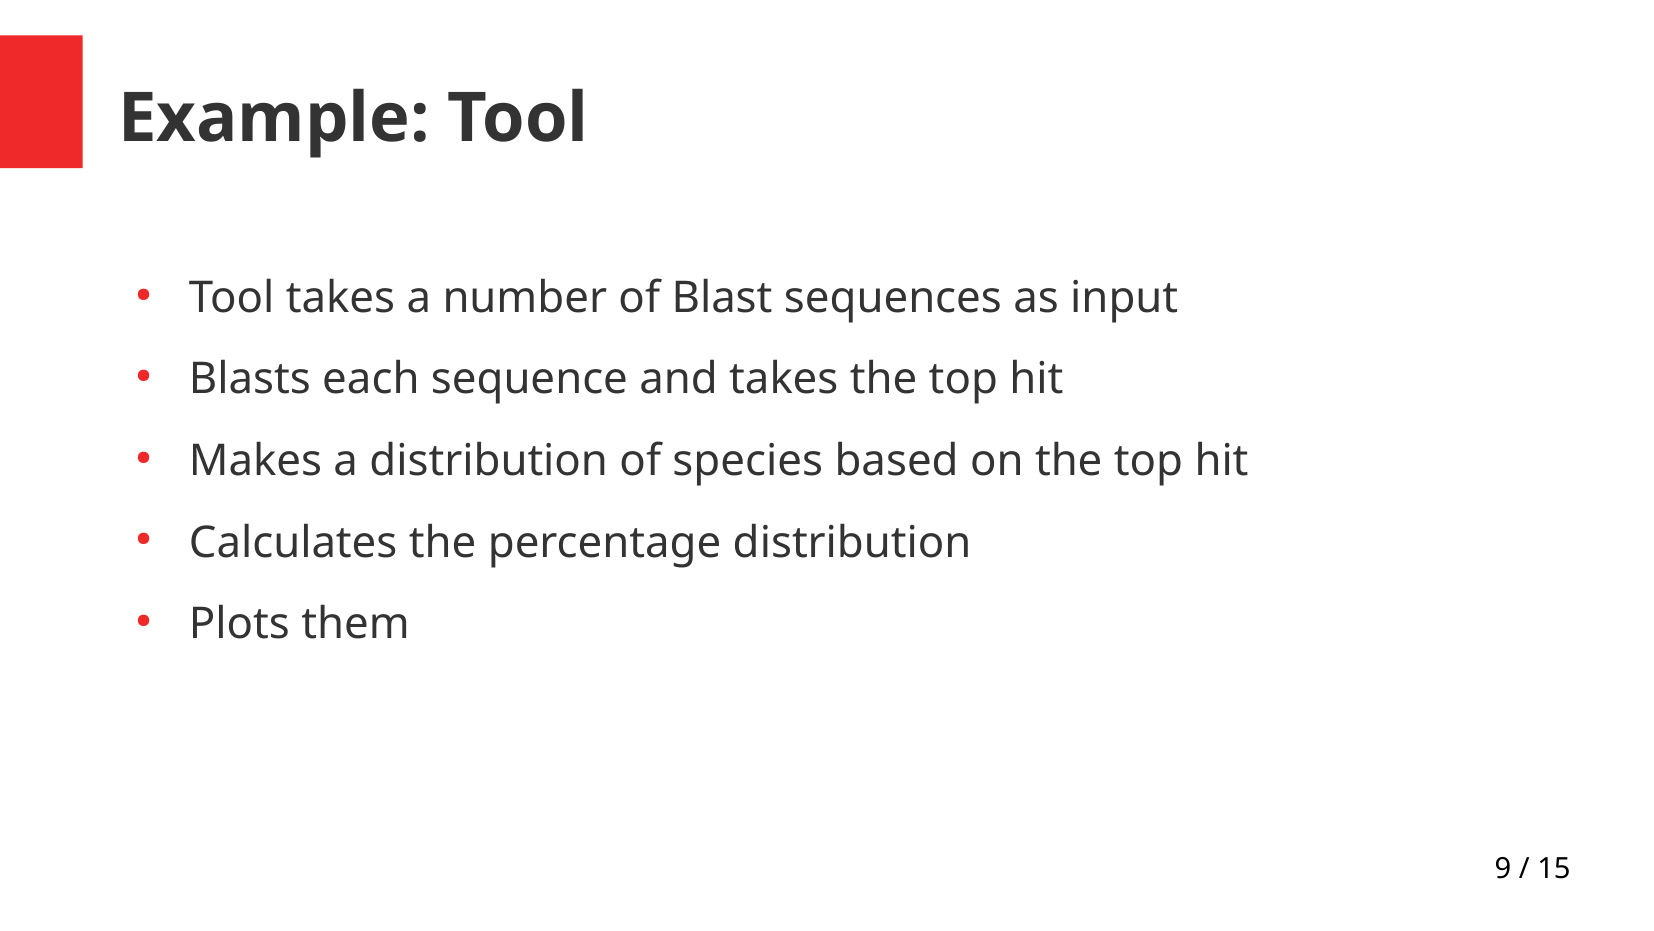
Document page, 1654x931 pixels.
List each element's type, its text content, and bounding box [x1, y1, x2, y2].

title Example: Tool [118, 36, 1571, 193]
list Tool takes a number of Blast sequences as input Blasts each sequence and takes the top hit Makes a distribution of species based on the top hit Calculates the percentage distribution Plots them [118, 265, 1536, 806]
